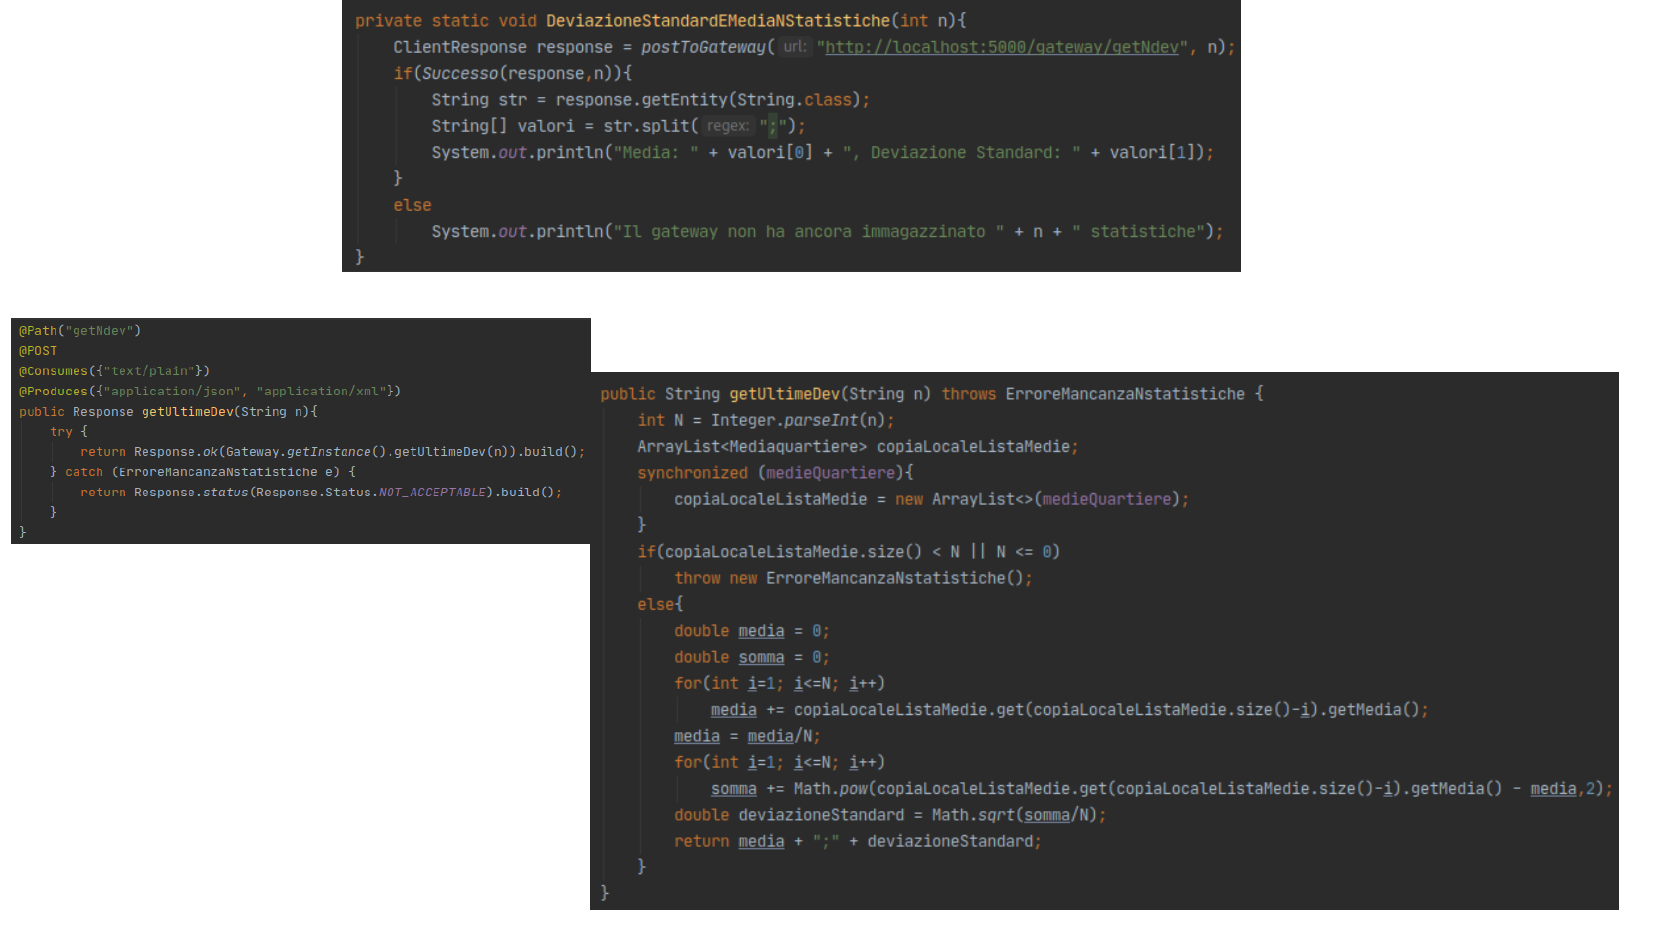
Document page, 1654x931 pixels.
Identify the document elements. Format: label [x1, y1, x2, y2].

picture [342, 0, 1241, 272]
picture [11, 318, 1619, 910]
